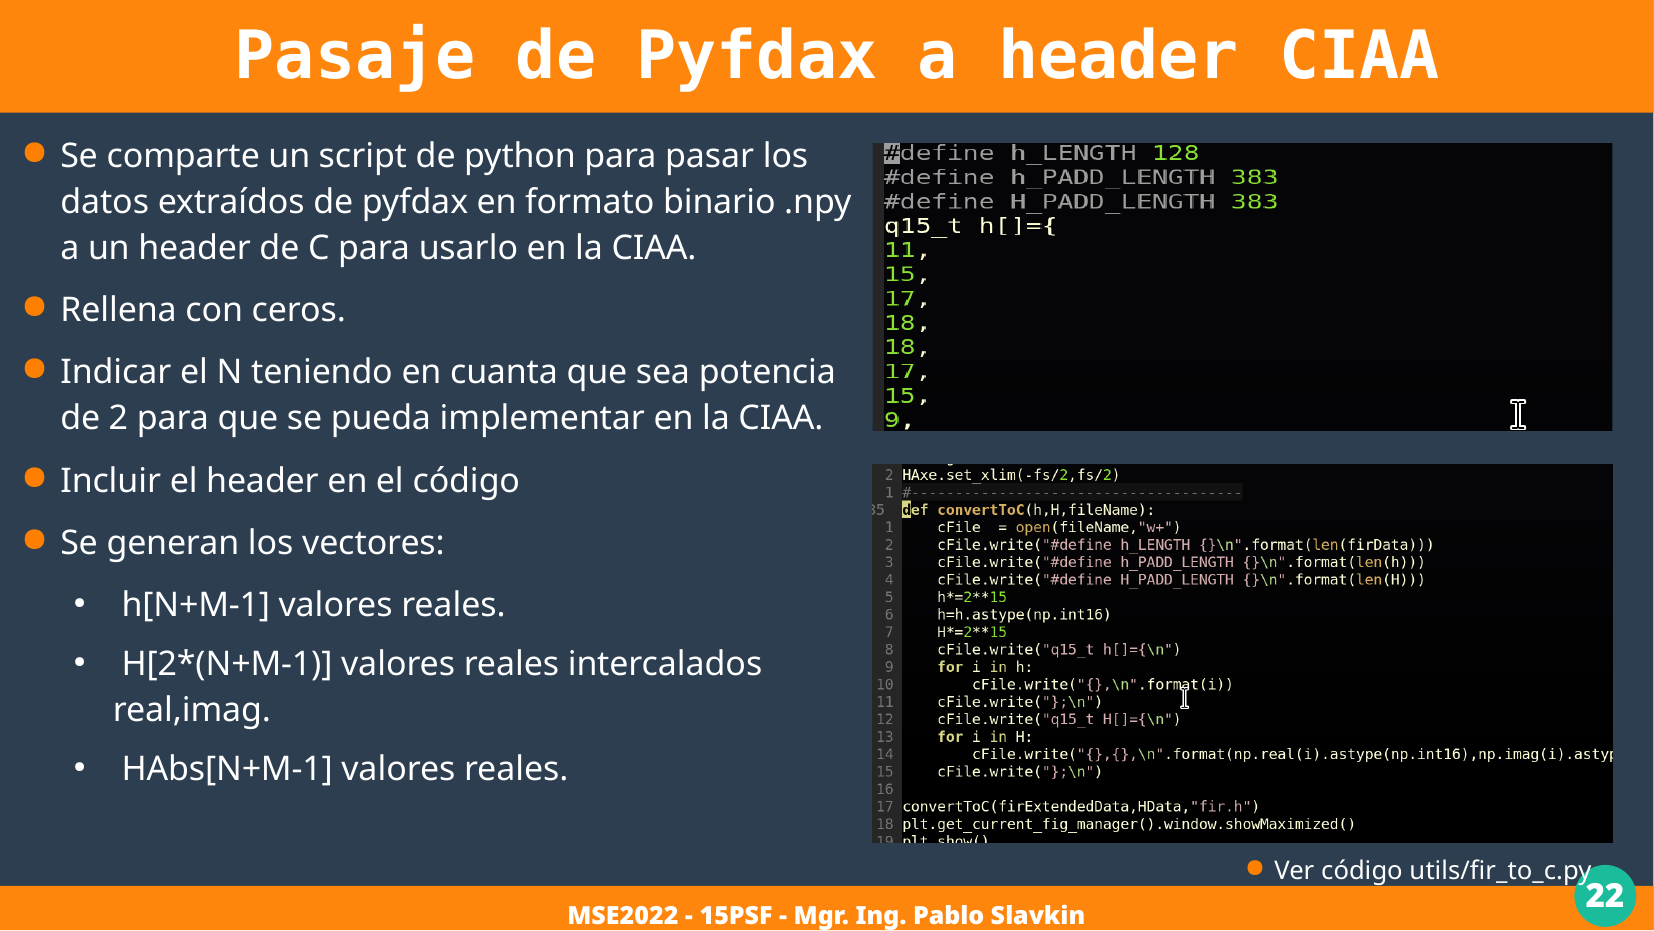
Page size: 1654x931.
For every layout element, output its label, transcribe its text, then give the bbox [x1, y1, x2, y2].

list Ver código utils/fir_to_c.py [1234, 851, 1595, 890]
picture [872, 143, 1613, 431]
picture [872, 464, 1613, 843]
list Se comparte un script de python para pasar los datos extraídos de pyfdax en formato binario .npy a un header de C para usarlo en la CIAA. Rellena con ceros. Indicar el N teniendo en cuanta que sea potencia de 2 para que se pueda implementar en la CIAA. Incluir el header en el código Se generan los vectores: h[N+M-1] valores reales. H[2*(N+M-1)] valores reales intercalados real,imag. HAbs[N+M-1] valores reales. [7, 131, 863, 826]
title Pasaje de Pyfdax a header CIAA [234, 16, 1510, 113]
